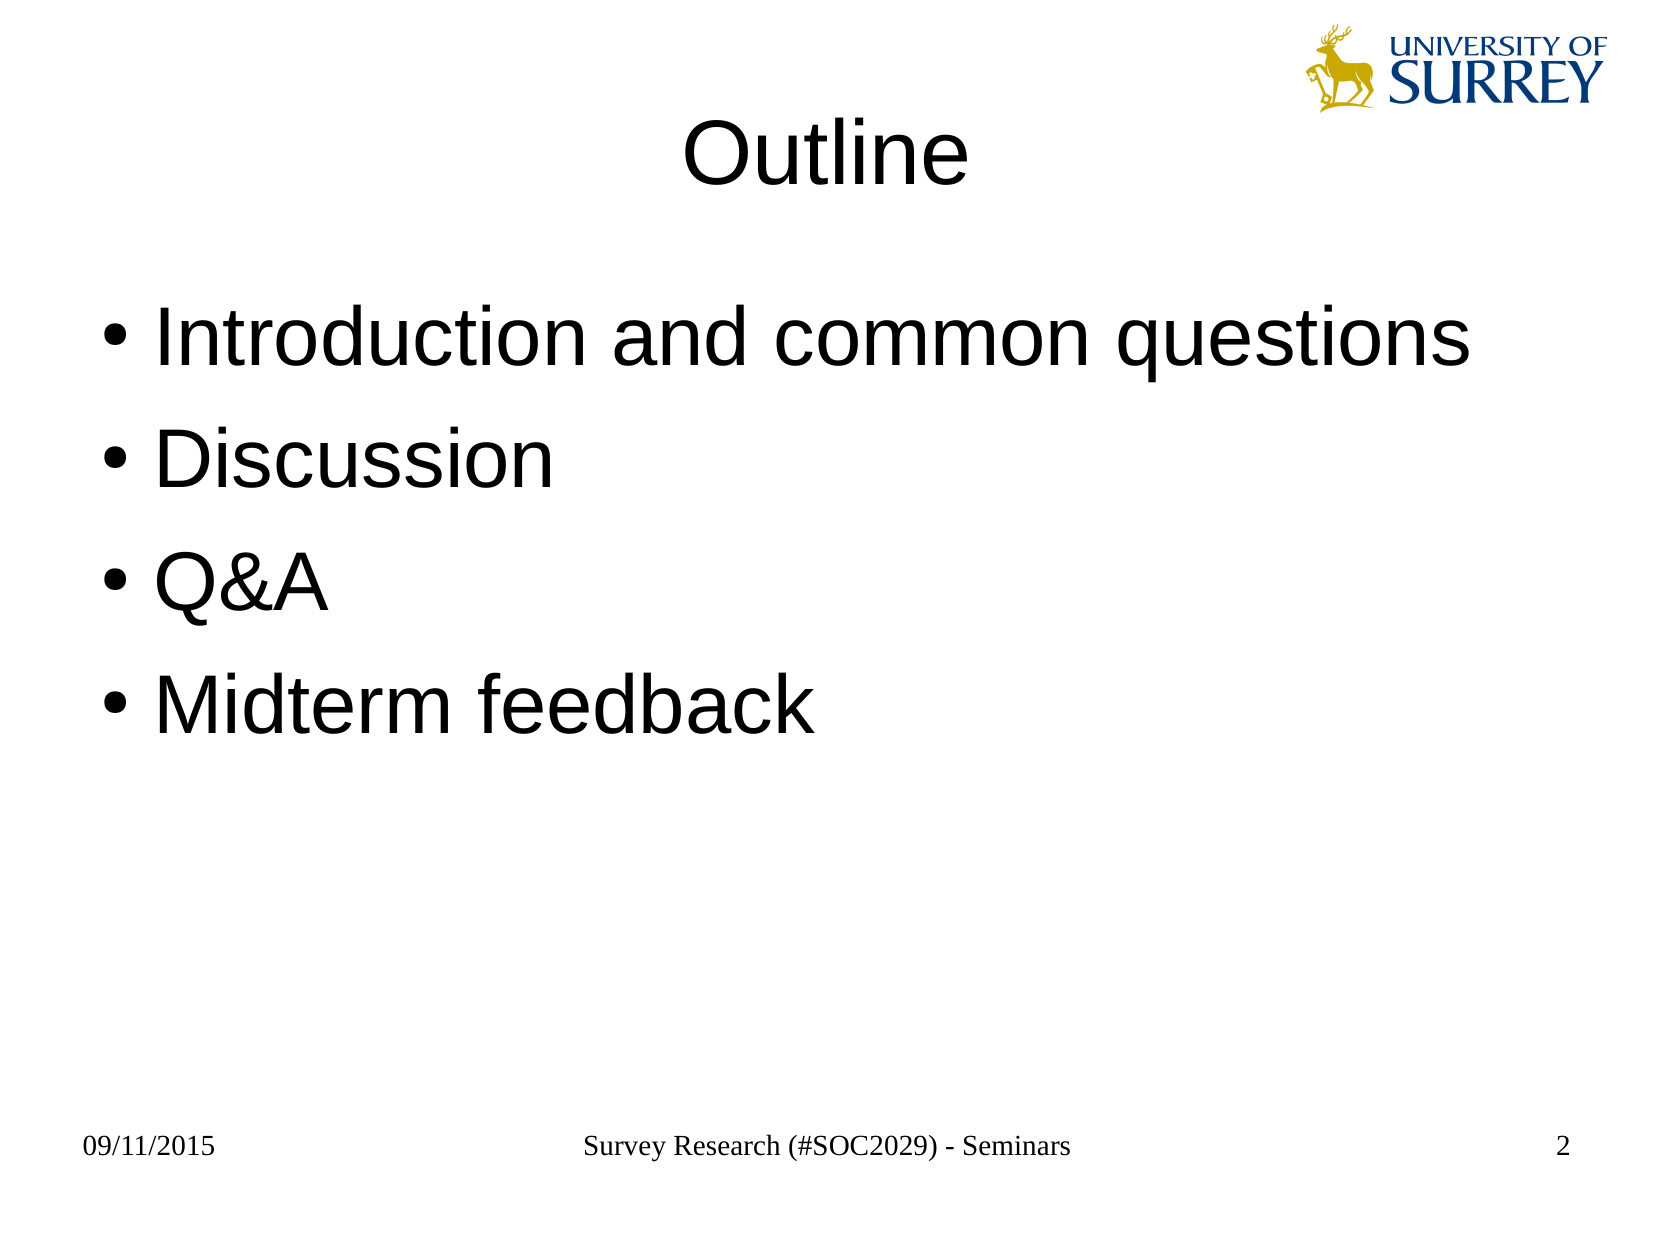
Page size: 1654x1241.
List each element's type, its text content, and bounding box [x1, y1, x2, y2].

title Outline [82, 49, 1571, 257]
list Introduction and common questions Discussion Q&A Midterm feedback [82, 290, 1571, 1010]
picture [1306, 23, 1607, 113]
